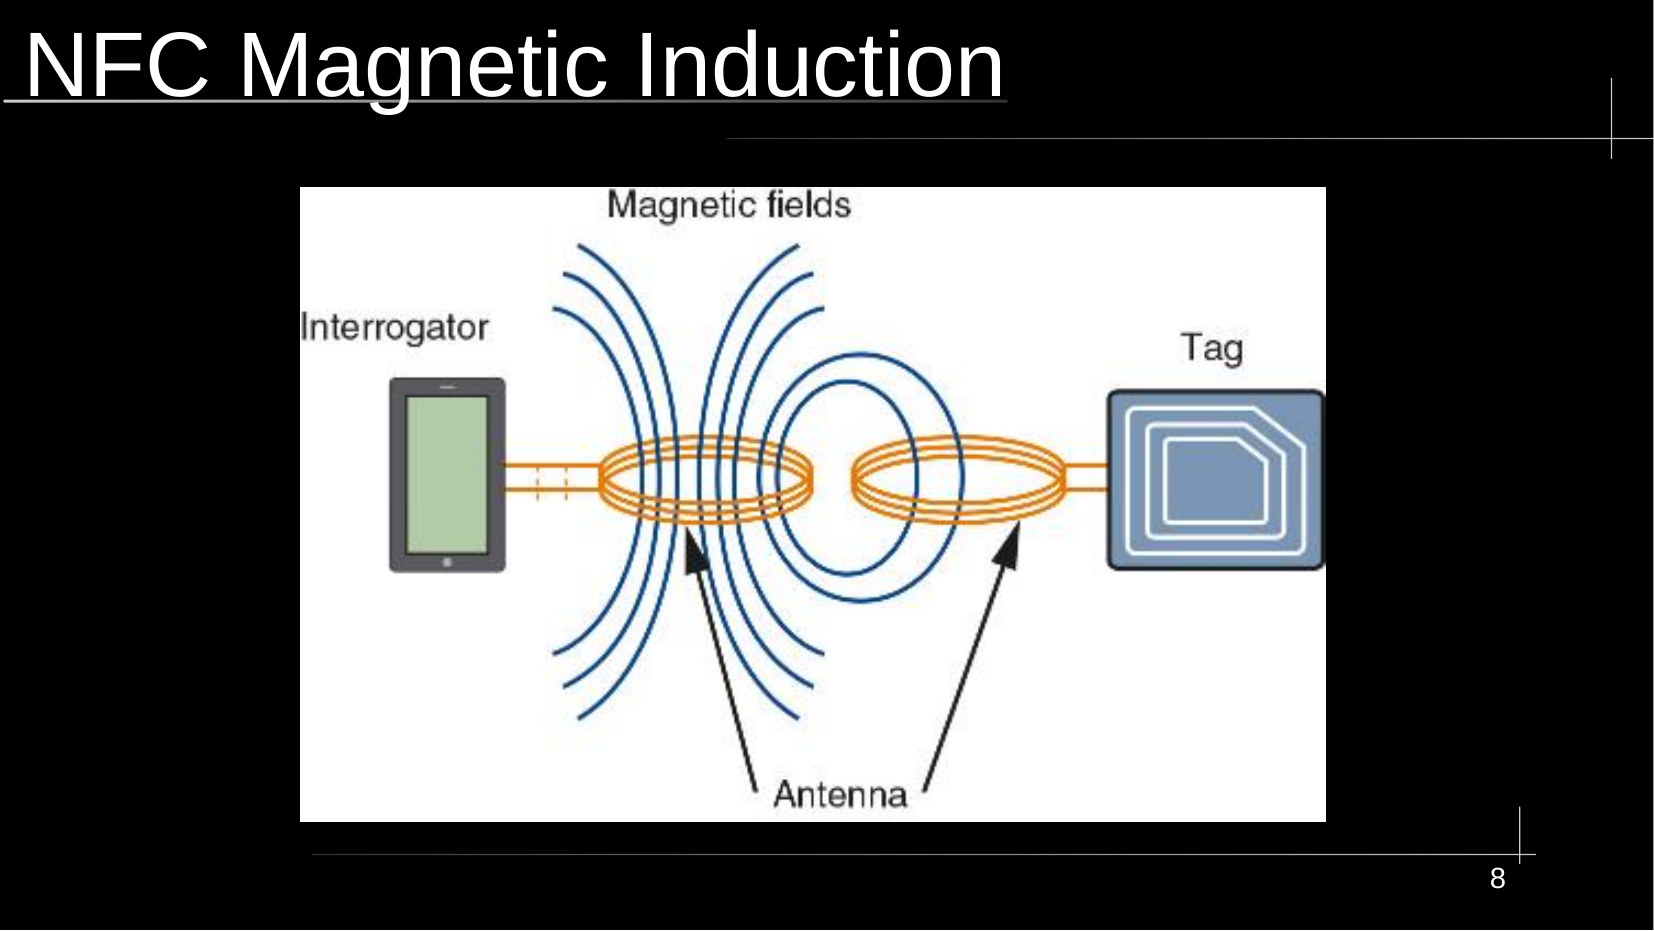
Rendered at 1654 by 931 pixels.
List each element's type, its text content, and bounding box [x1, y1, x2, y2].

title NFC Magnetic Induction [23, 11, 1589, 119]
picture [300, 187, 1326, 822]
